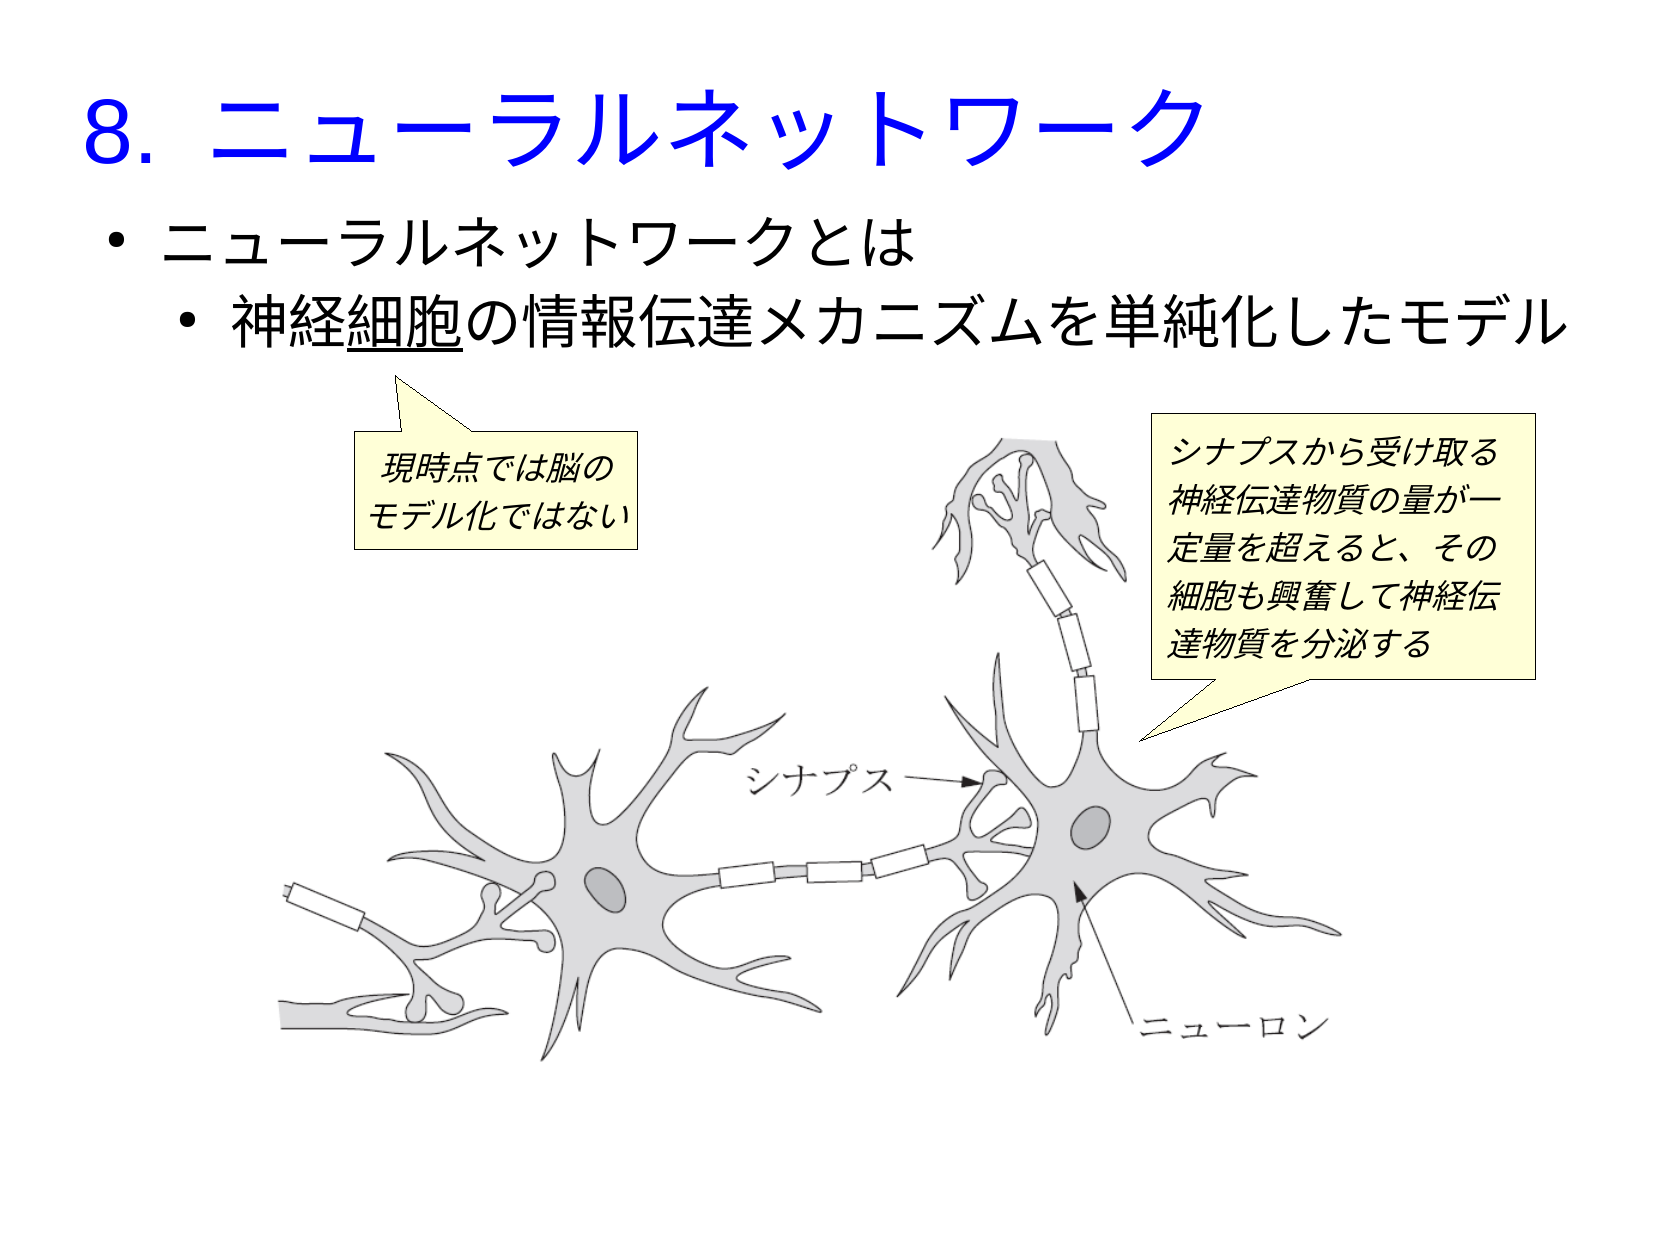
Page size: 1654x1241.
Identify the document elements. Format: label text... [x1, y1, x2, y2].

picture [224, 419, 1371, 1070]
list ニューラルネットワークとは 神経細胞の情報伝達メカニズムを単純化したモデル [88, 201, 1577, 922]
text_box 現時点では脳の モデル化ではない [354, 375, 638, 550]
text_box シナプスから受け取る 神経伝達物質の量が一 定量を超えると、その 細胞も興奮して神経伝 達物質を分泌する [1139, 413, 1536, 742]
title 8. ニューラルネットワーク [82, 49, 1571, 207]
